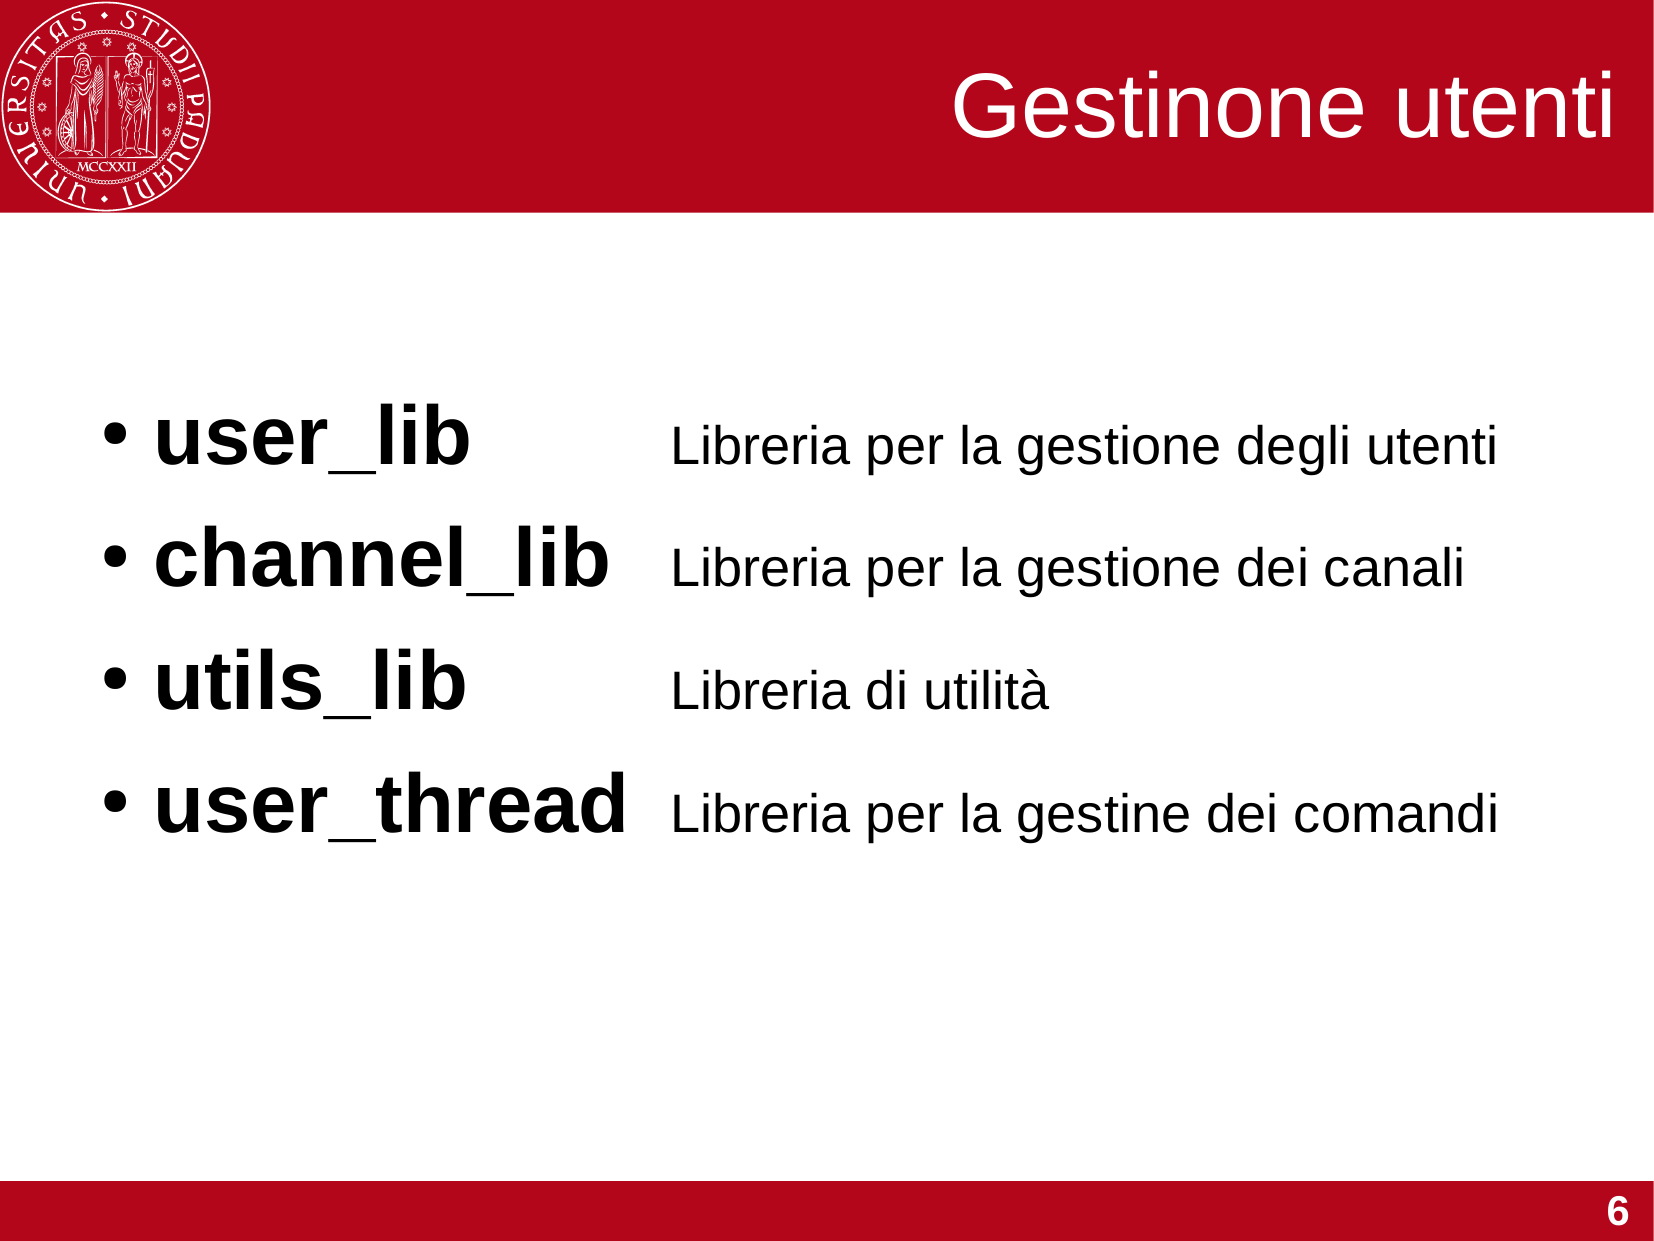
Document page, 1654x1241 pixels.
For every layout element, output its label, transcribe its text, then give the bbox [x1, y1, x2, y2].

title Gestinone utenti [259, 0, 1619, 213]
picture [0, 0, 212, 213]
list user_lib Libreria per la gestione degli utenti channel_lib Libreria per la gestione dei canali utils_lib Libreria di utilità user_thread Libreria per la gestine dei comandi [82, 259, 1571, 980]
